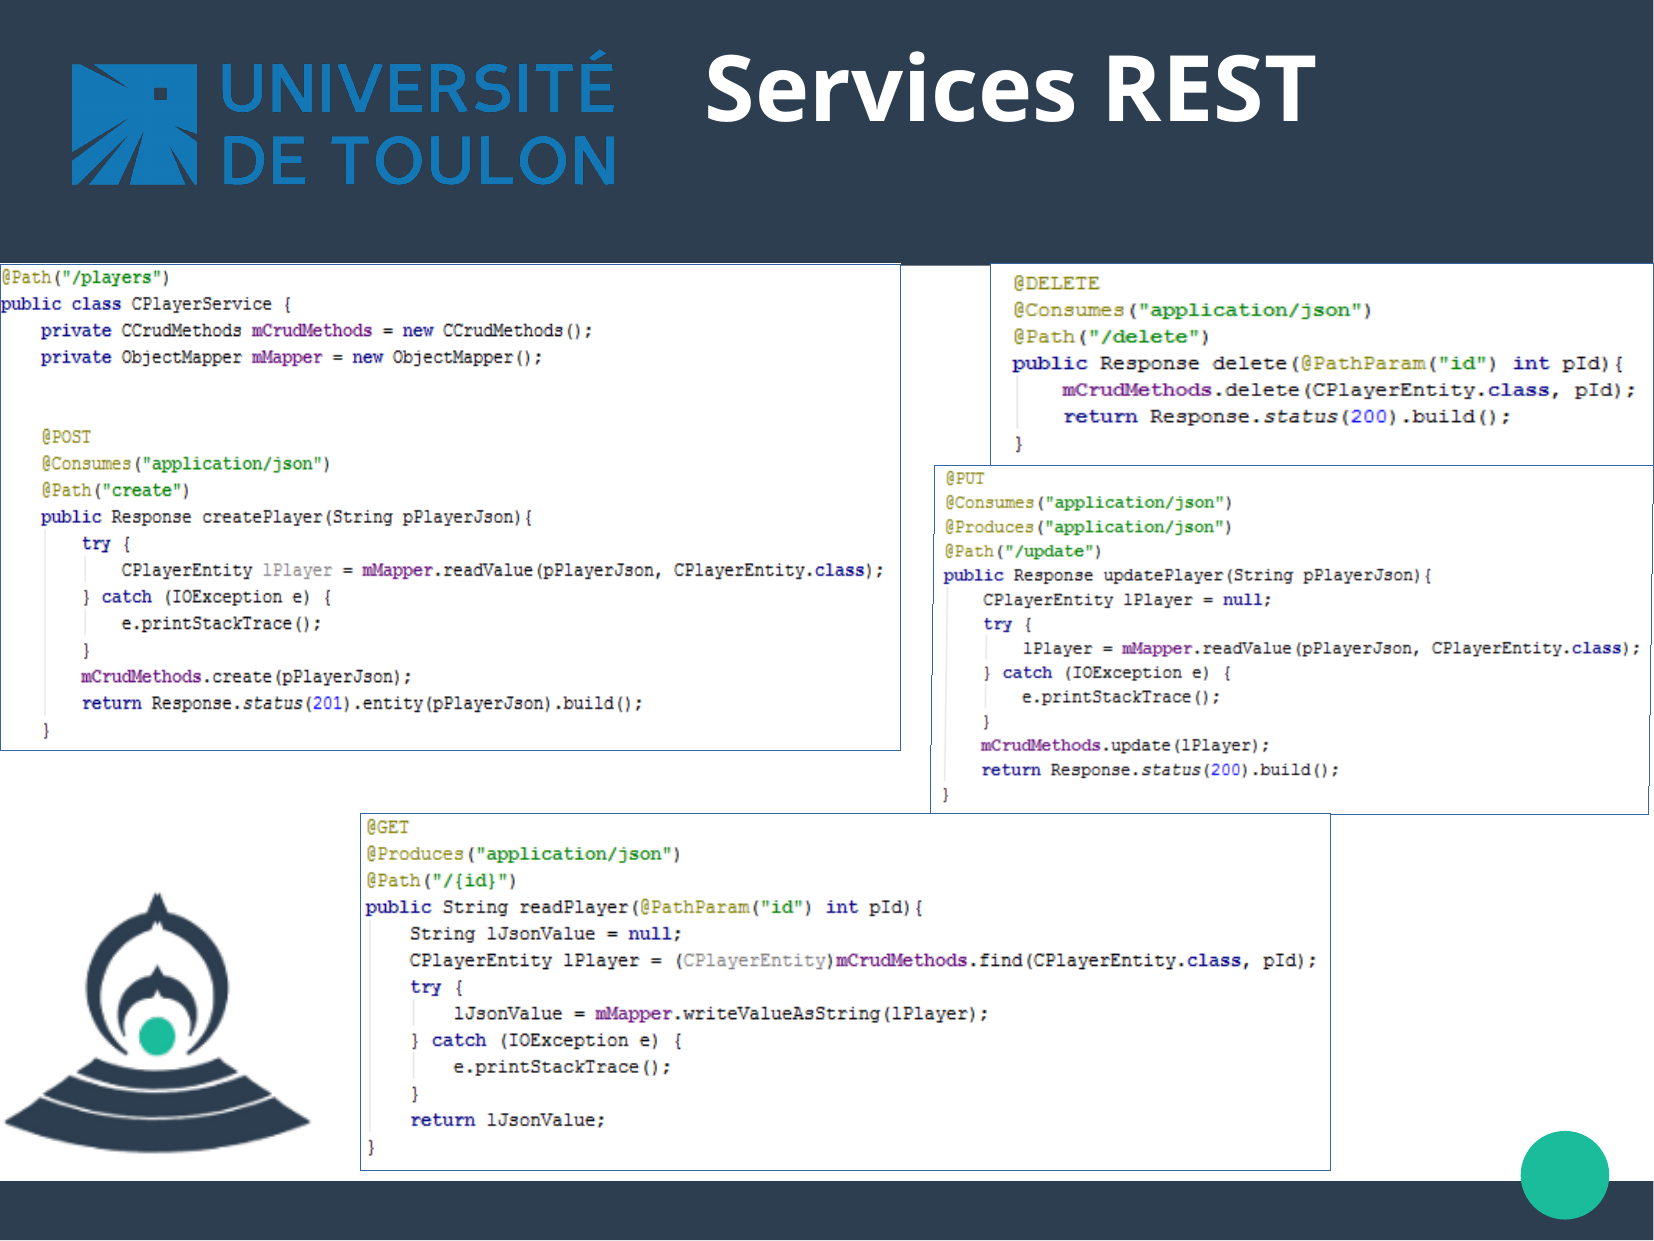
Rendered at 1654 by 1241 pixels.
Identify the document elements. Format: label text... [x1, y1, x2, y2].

text_box Services REST [690, 16, 1560, 226]
picture [360, 263, 1654, 1171]
picture [0, 263, 901, 751]
picture [72, 49, 614, 185]
picture [2, 884, 316, 1160]
